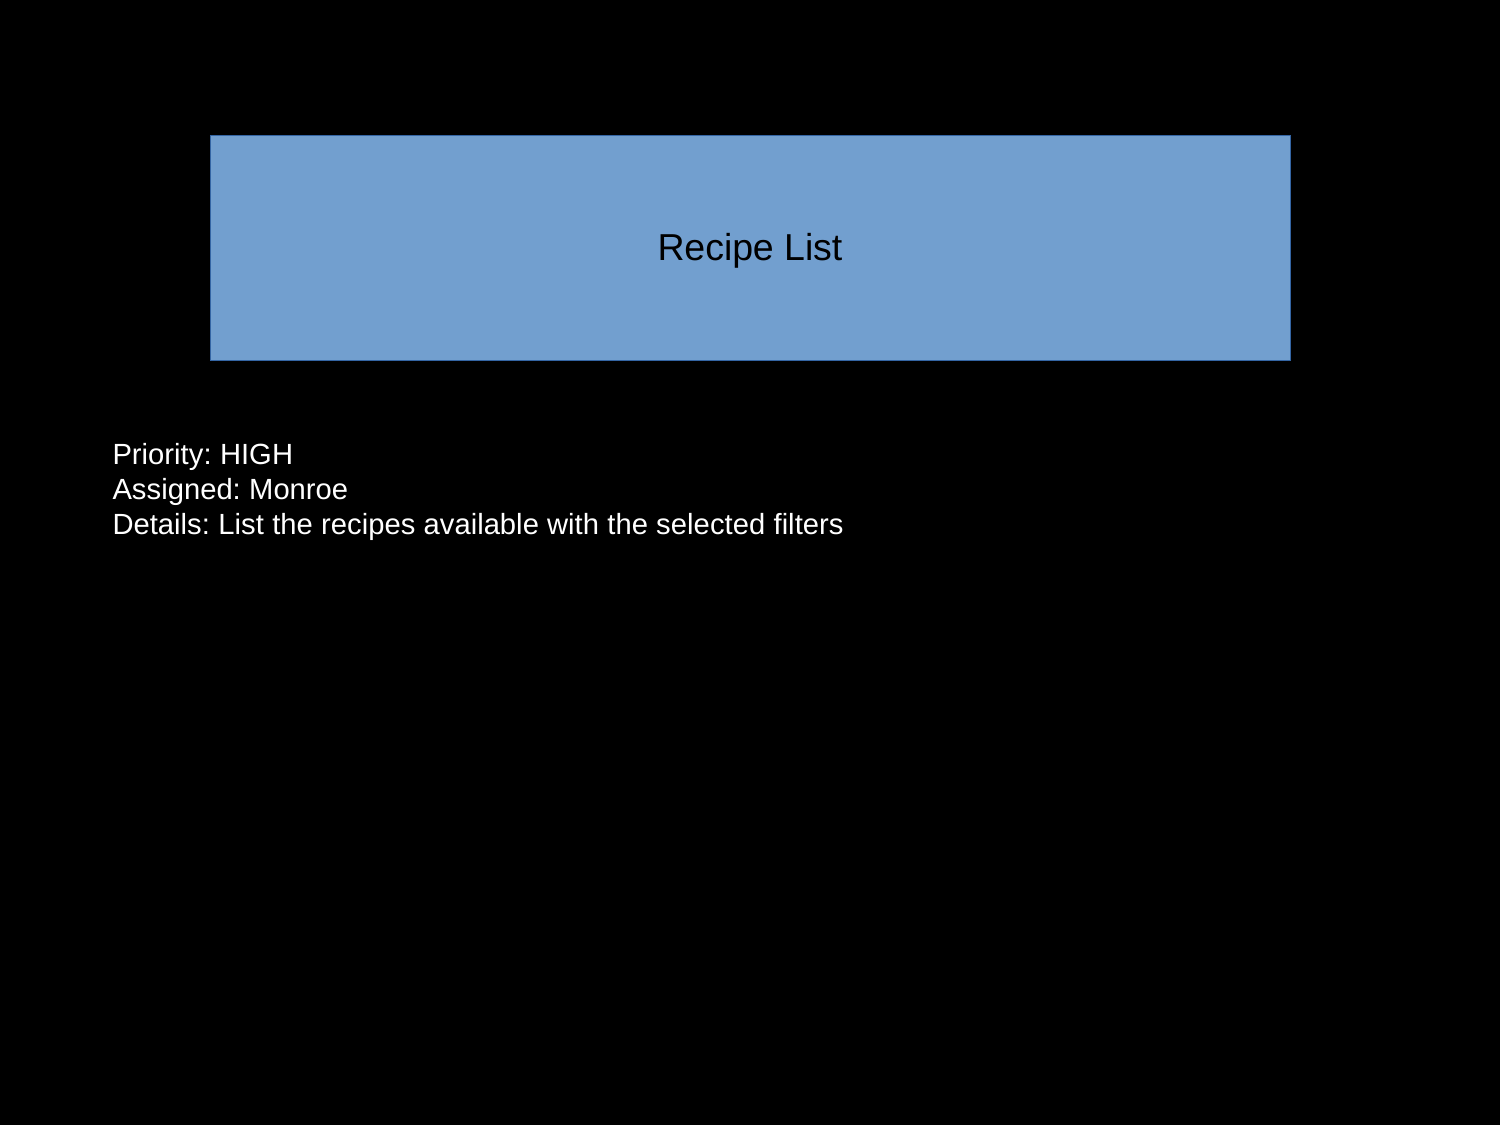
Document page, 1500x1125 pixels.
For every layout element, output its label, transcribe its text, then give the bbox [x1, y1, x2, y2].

text_box Recipe List [210, 135, 1291, 361]
list [75, 263, 1425, 916]
